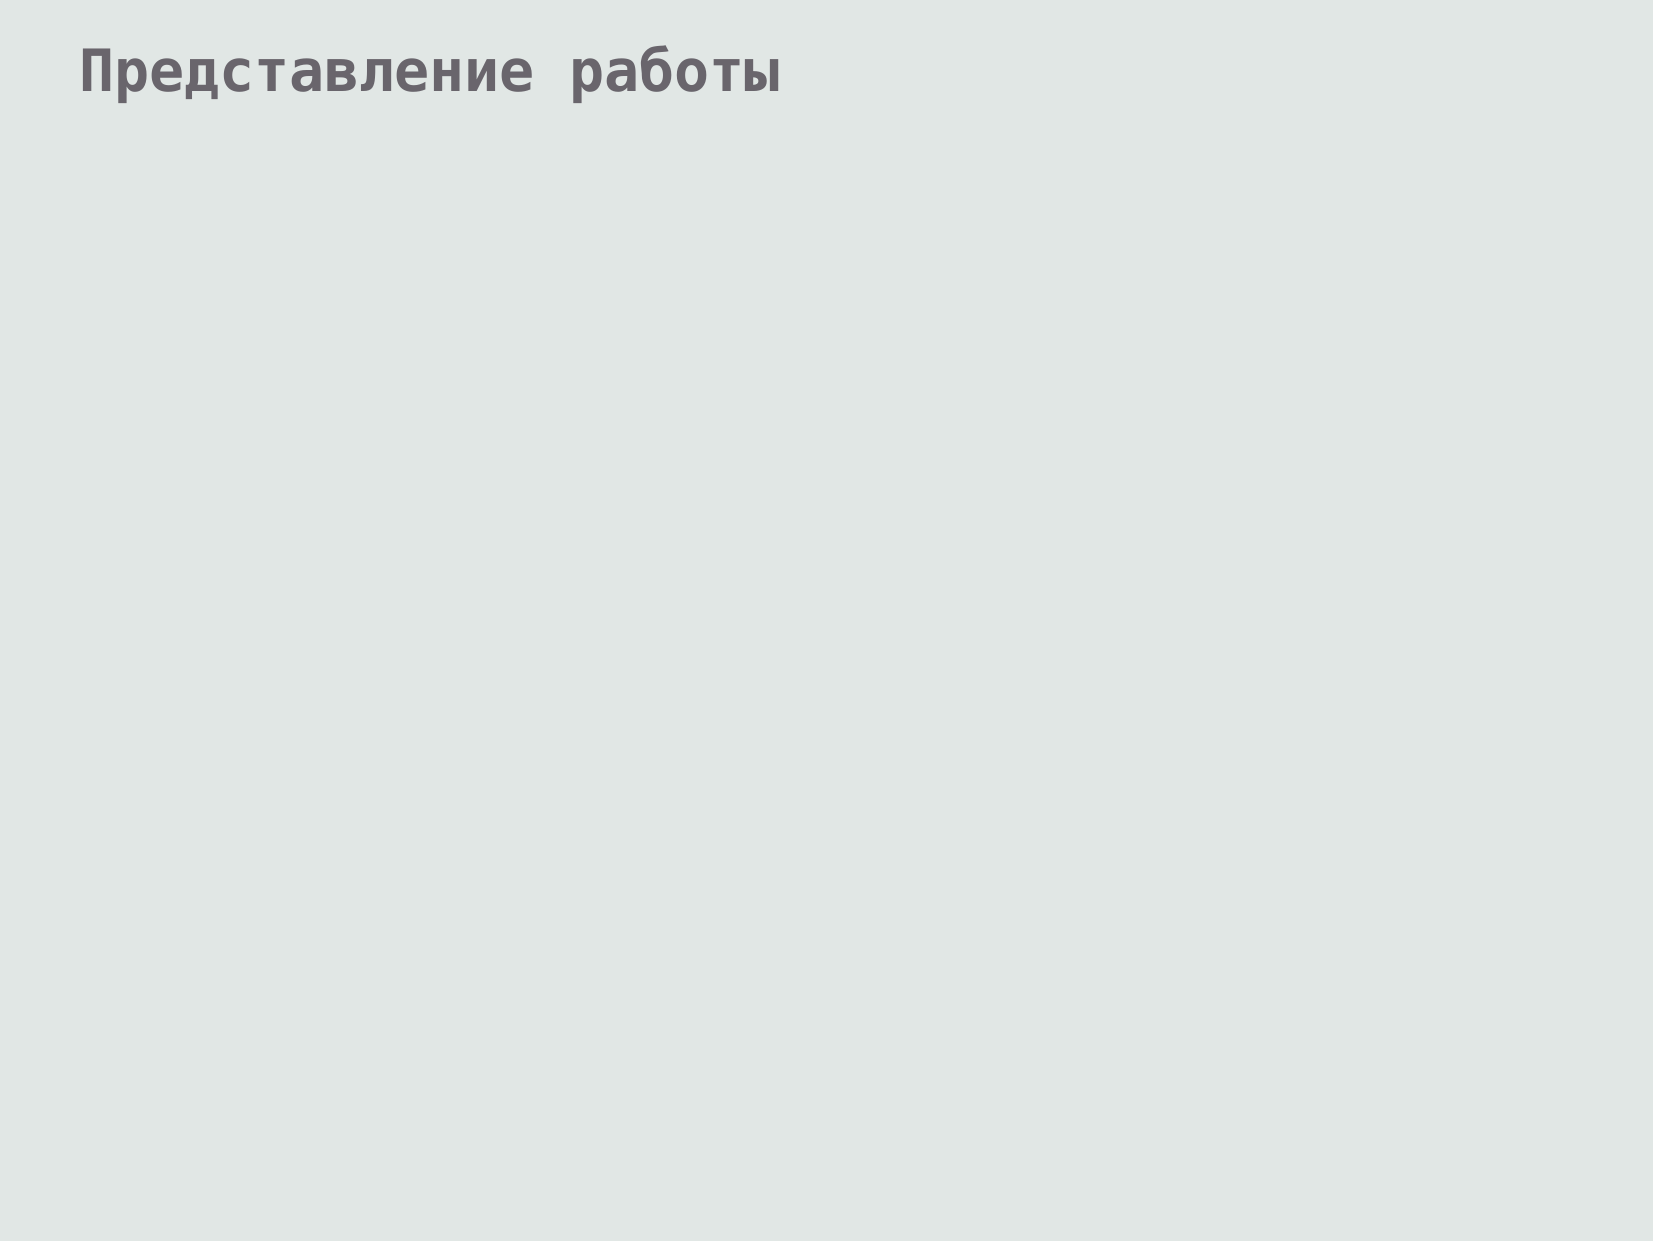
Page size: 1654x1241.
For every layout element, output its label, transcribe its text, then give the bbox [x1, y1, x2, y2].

text_box Представление работы [65, 30, 1291, 113]
